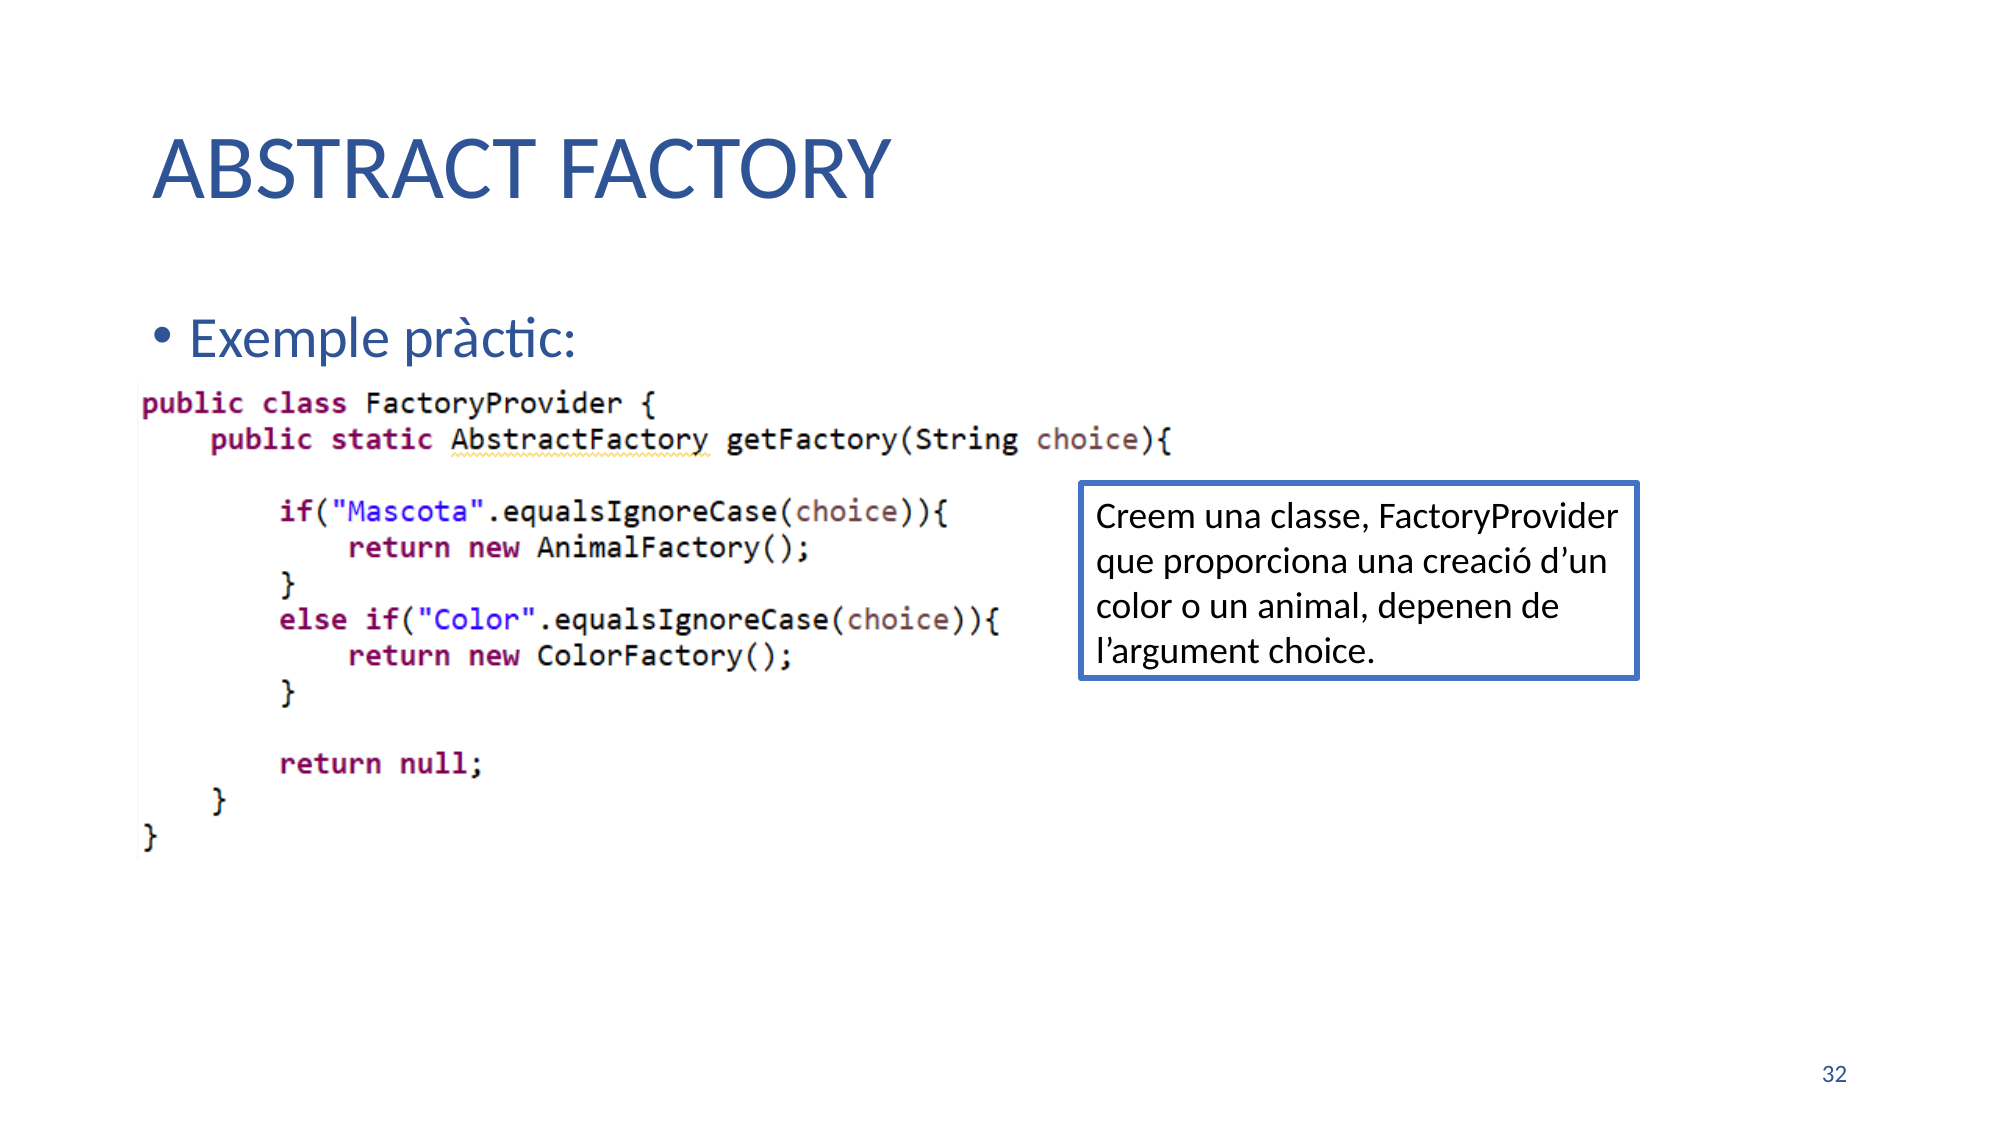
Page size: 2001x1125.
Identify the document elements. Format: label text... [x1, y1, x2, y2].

picture [137, 382, 1183, 860]
list Exemple pràctic: [137, 299, 1863, 1014]
slide_number <number> [1412, 1042, 1863, 1103]
text_box Creem una classe, FactoryProvider que proporciona una creació d’un color o un animal, depenen de l’argument choice. [1081, 483, 1638, 679]
title ABSTRACT FACTORY [137, 59, 1863, 278]
